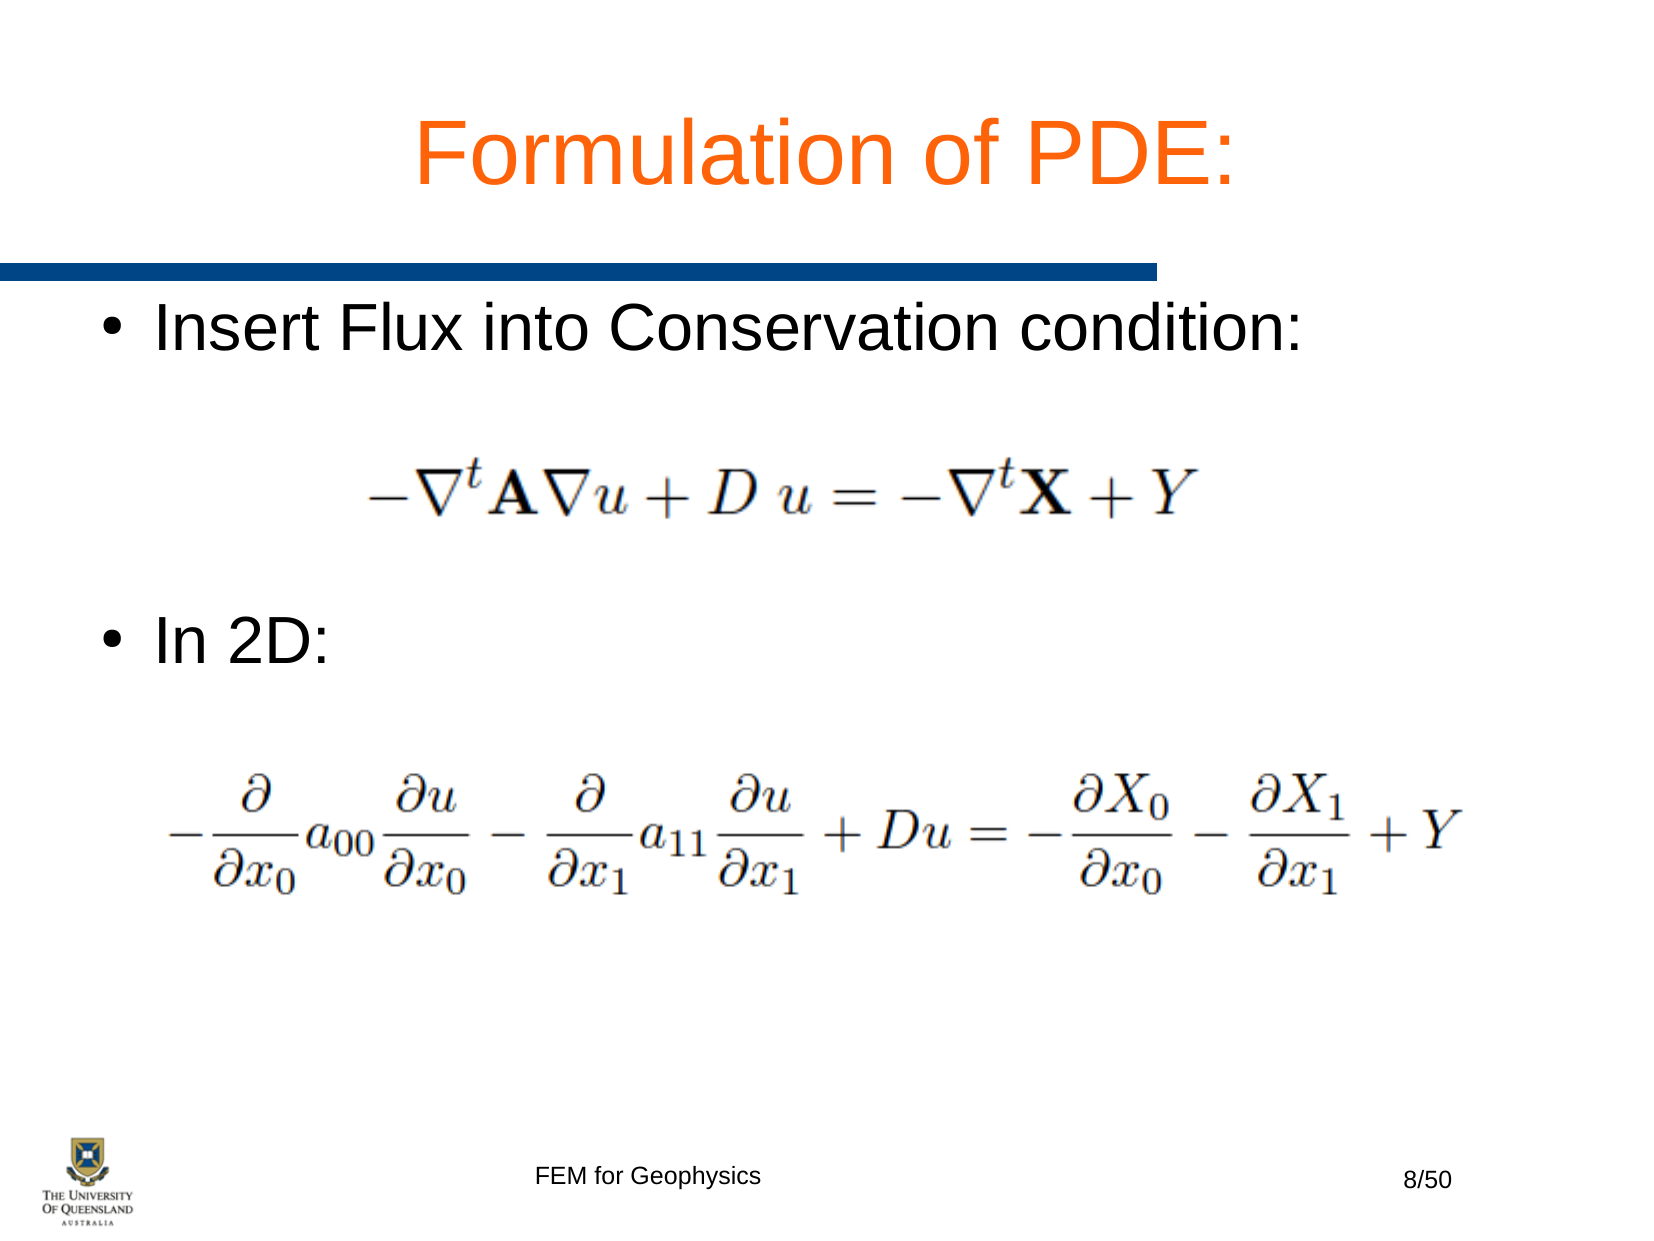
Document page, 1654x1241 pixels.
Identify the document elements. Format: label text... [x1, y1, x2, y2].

picture [35, 1133, 142, 1235]
picture [317, 416, 1253, 566]
title Formulation of PDE: [82, 49, 1571, 257]
list Insert Flux into Conservation condition: In 2D: [82, 290, 1571, 1010]
picture [101, 744, 1535, 905]
